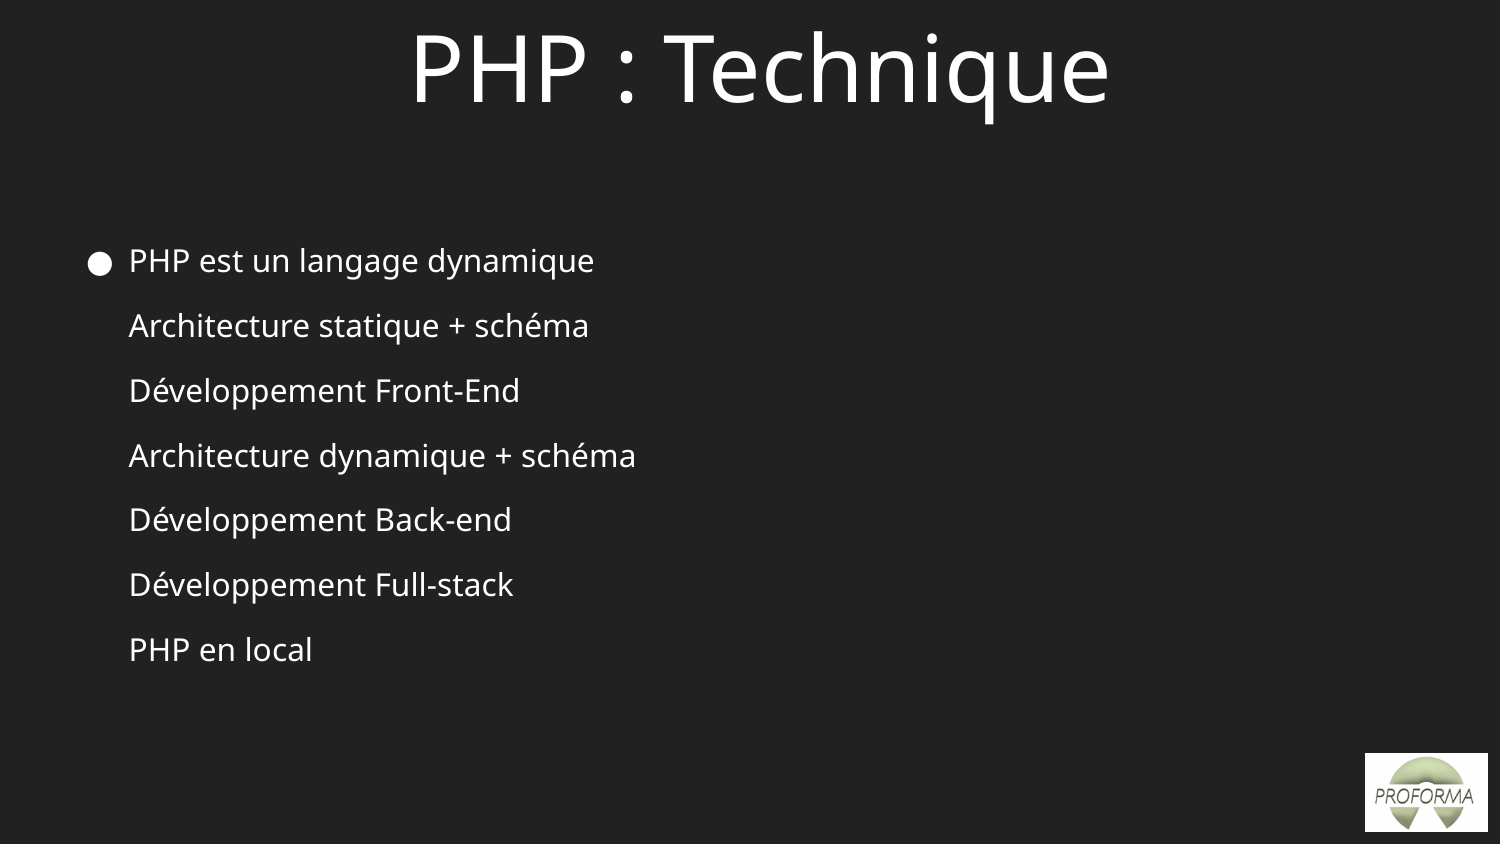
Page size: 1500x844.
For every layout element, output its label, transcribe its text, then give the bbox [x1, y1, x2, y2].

title PHP : Technique [70, 0, 1451, 146]
title PHP est un langage dynamique Architecture statique + schéma Développement Front-End Architecture dynamique + schéma Développement Back-end Développement Full-stack PHP en local [56, 196, 1476, 686]
picture [1365, 753, 1488, 832]
